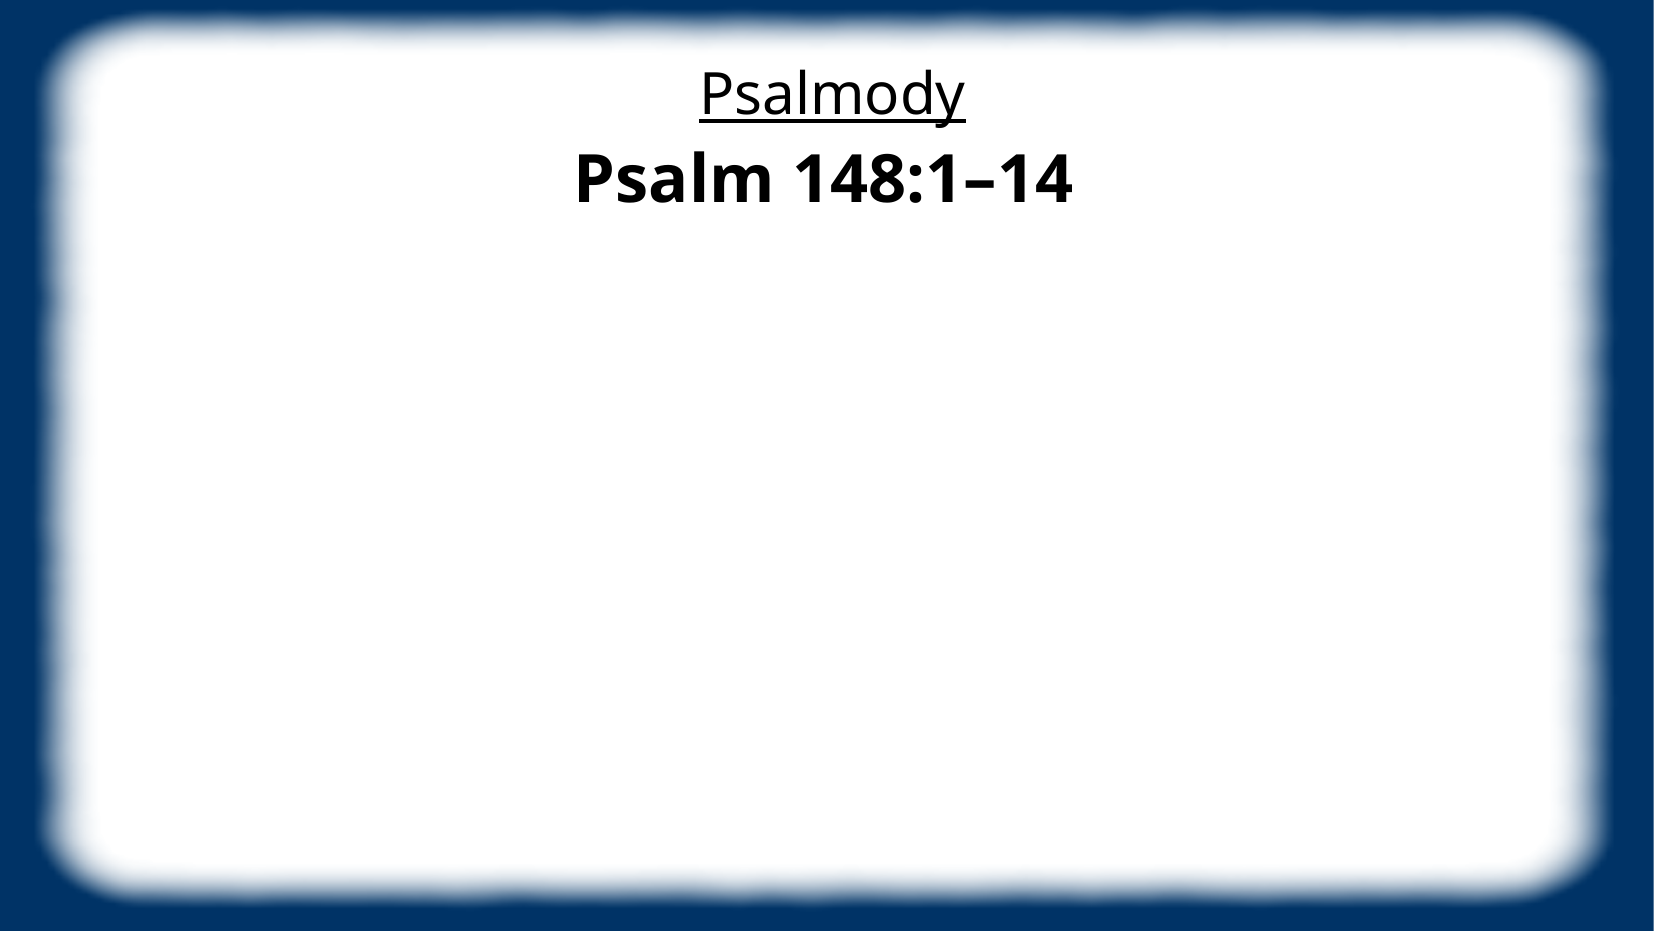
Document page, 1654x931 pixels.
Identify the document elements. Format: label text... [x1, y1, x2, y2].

text_box Psalmody Psalm 148:1–14 [90, 45, 1576, 226]
picture [0, 0, 1654, 931]
